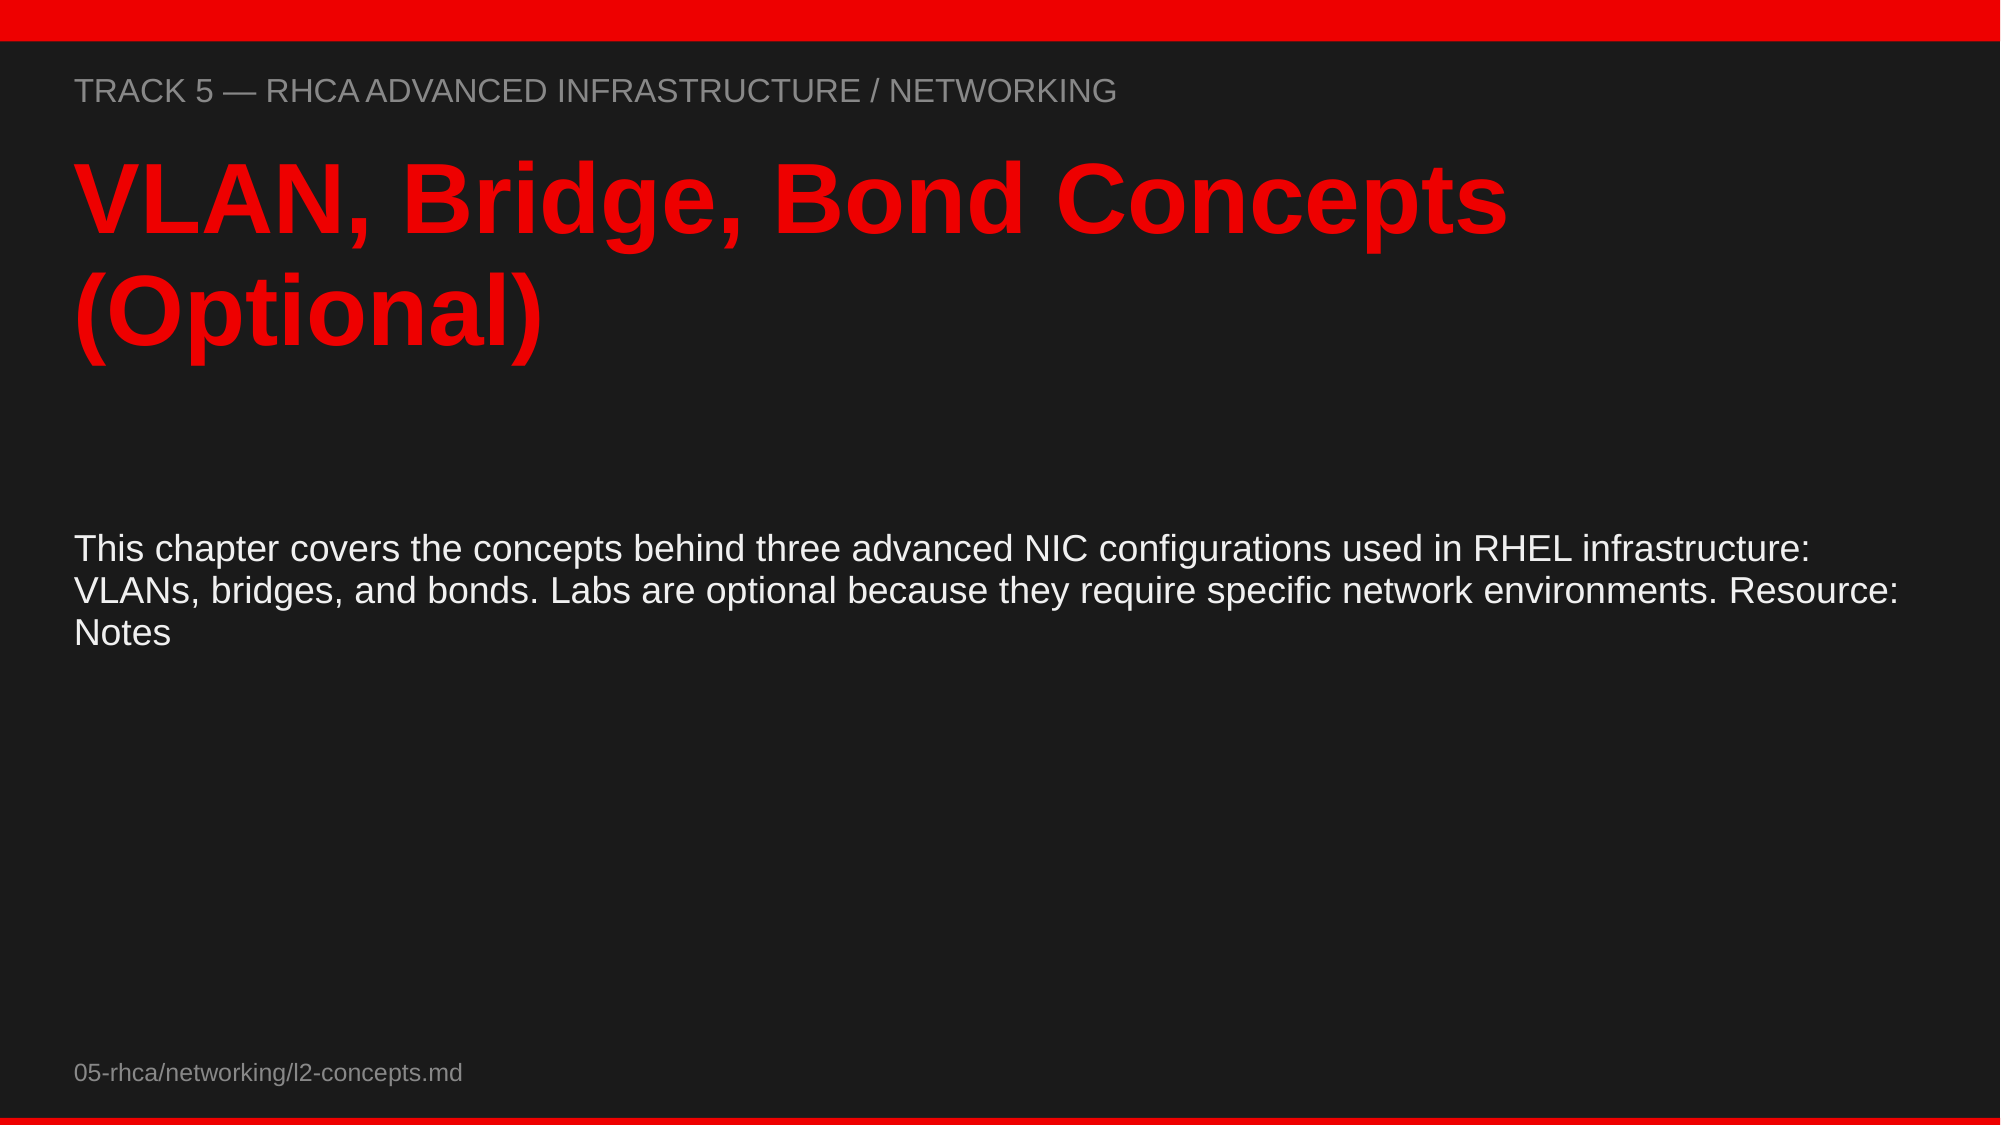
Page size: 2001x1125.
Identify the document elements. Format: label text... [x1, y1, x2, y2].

text_box TRACK 5 — RHCA ADVANCED INFRASTRUCTURE / NETWORKING [59, 64, 1942, 119]
text_box [0, 0, 2001, 42]
text_box VLAN, Bridge, Bond Concepts (Optional) [59, 135, 1942, 461]
text_box [0, 1117, 2001, 1125]
text_box 05-rhca/networking/l2-concepts.md [59, 1051, 1942, 1093]
text_box This chapter covers the concepts behind three advanced NIC configurations used in RHEL infrastructure: VLANs, bridges, and bonds. Labs are optional because they require specific network environments. Resource: Notes [59, 519, 1942, 727]
